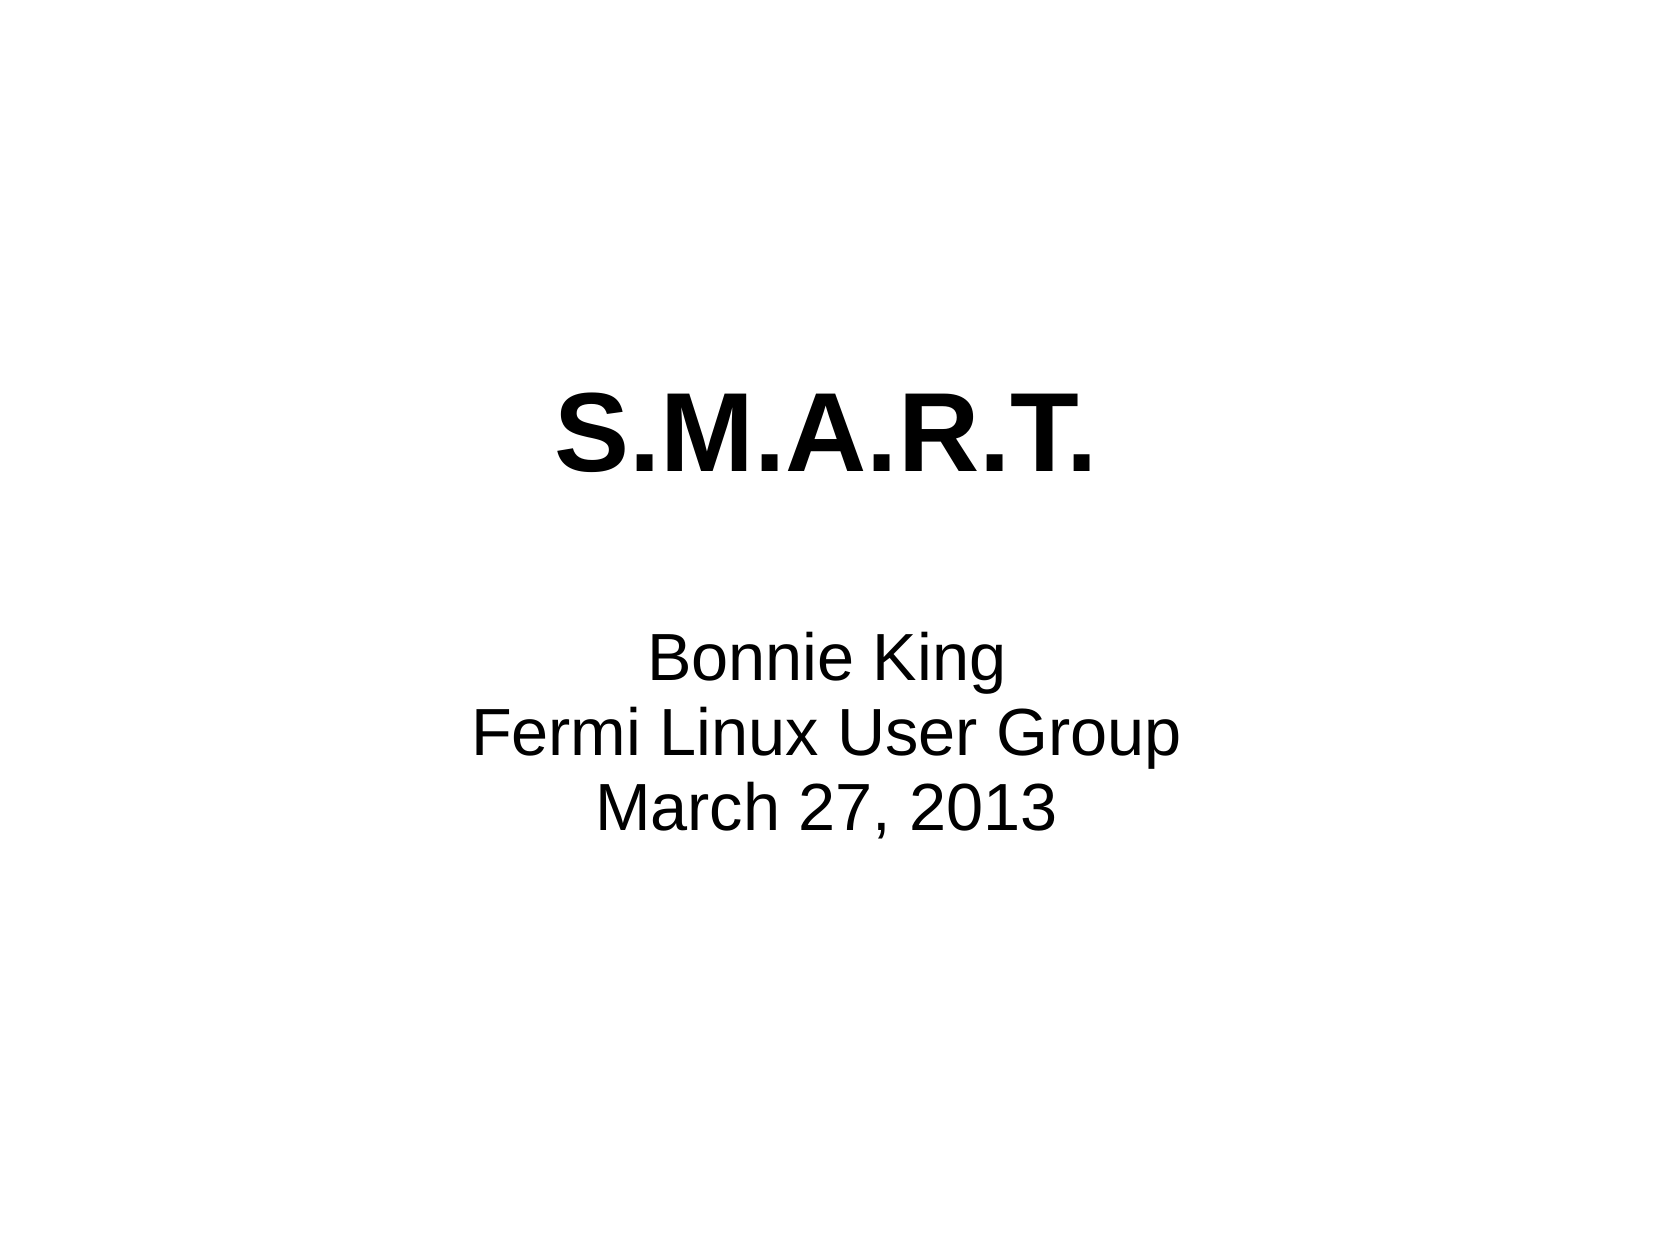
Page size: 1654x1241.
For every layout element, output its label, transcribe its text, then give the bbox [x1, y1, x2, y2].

subtitle S.M.A.R.T. Bonnie King Fermi Linux User Group March 27, 2013 [82, 105, 1571, 1109]
